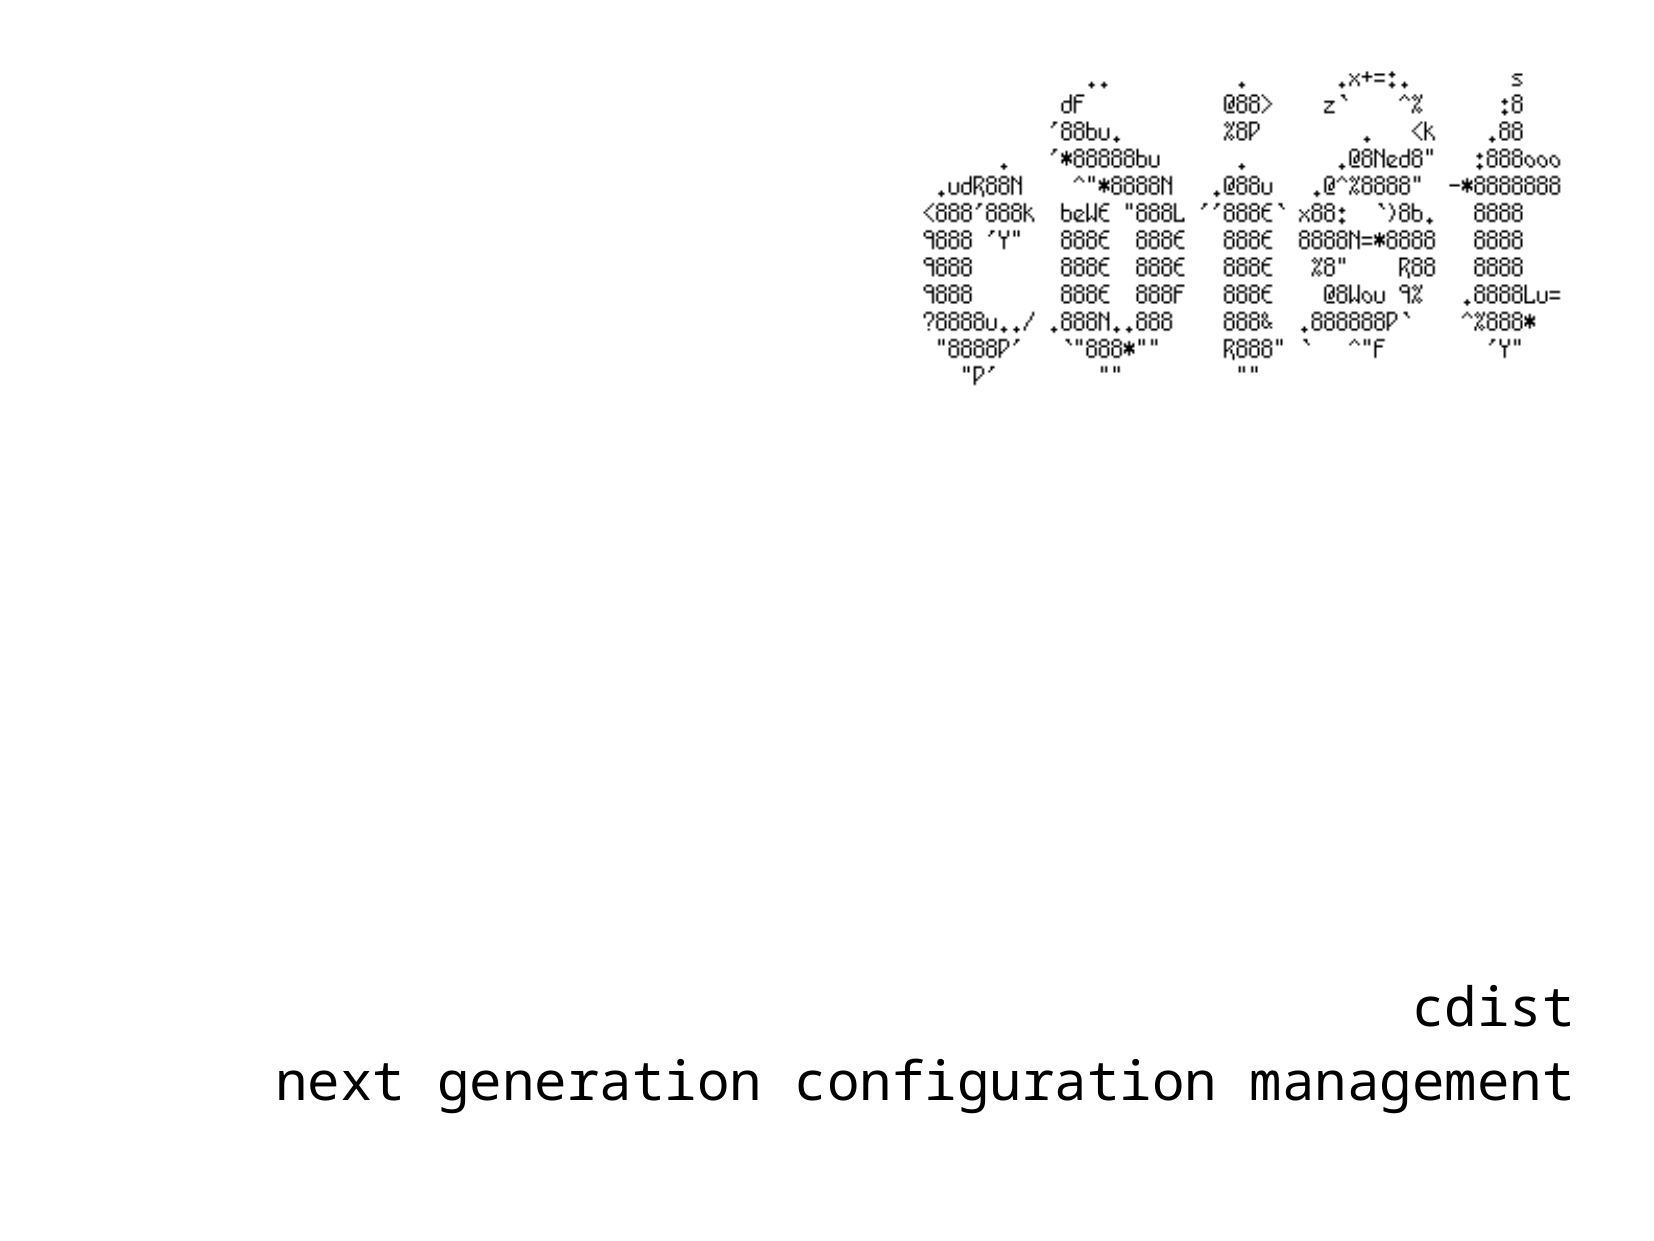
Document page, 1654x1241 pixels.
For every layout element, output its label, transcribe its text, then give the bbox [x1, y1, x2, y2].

picture [920, 49, 1571, 396]
subtitle cdist next generation configuration management [119, 915, 1576, 1171]
